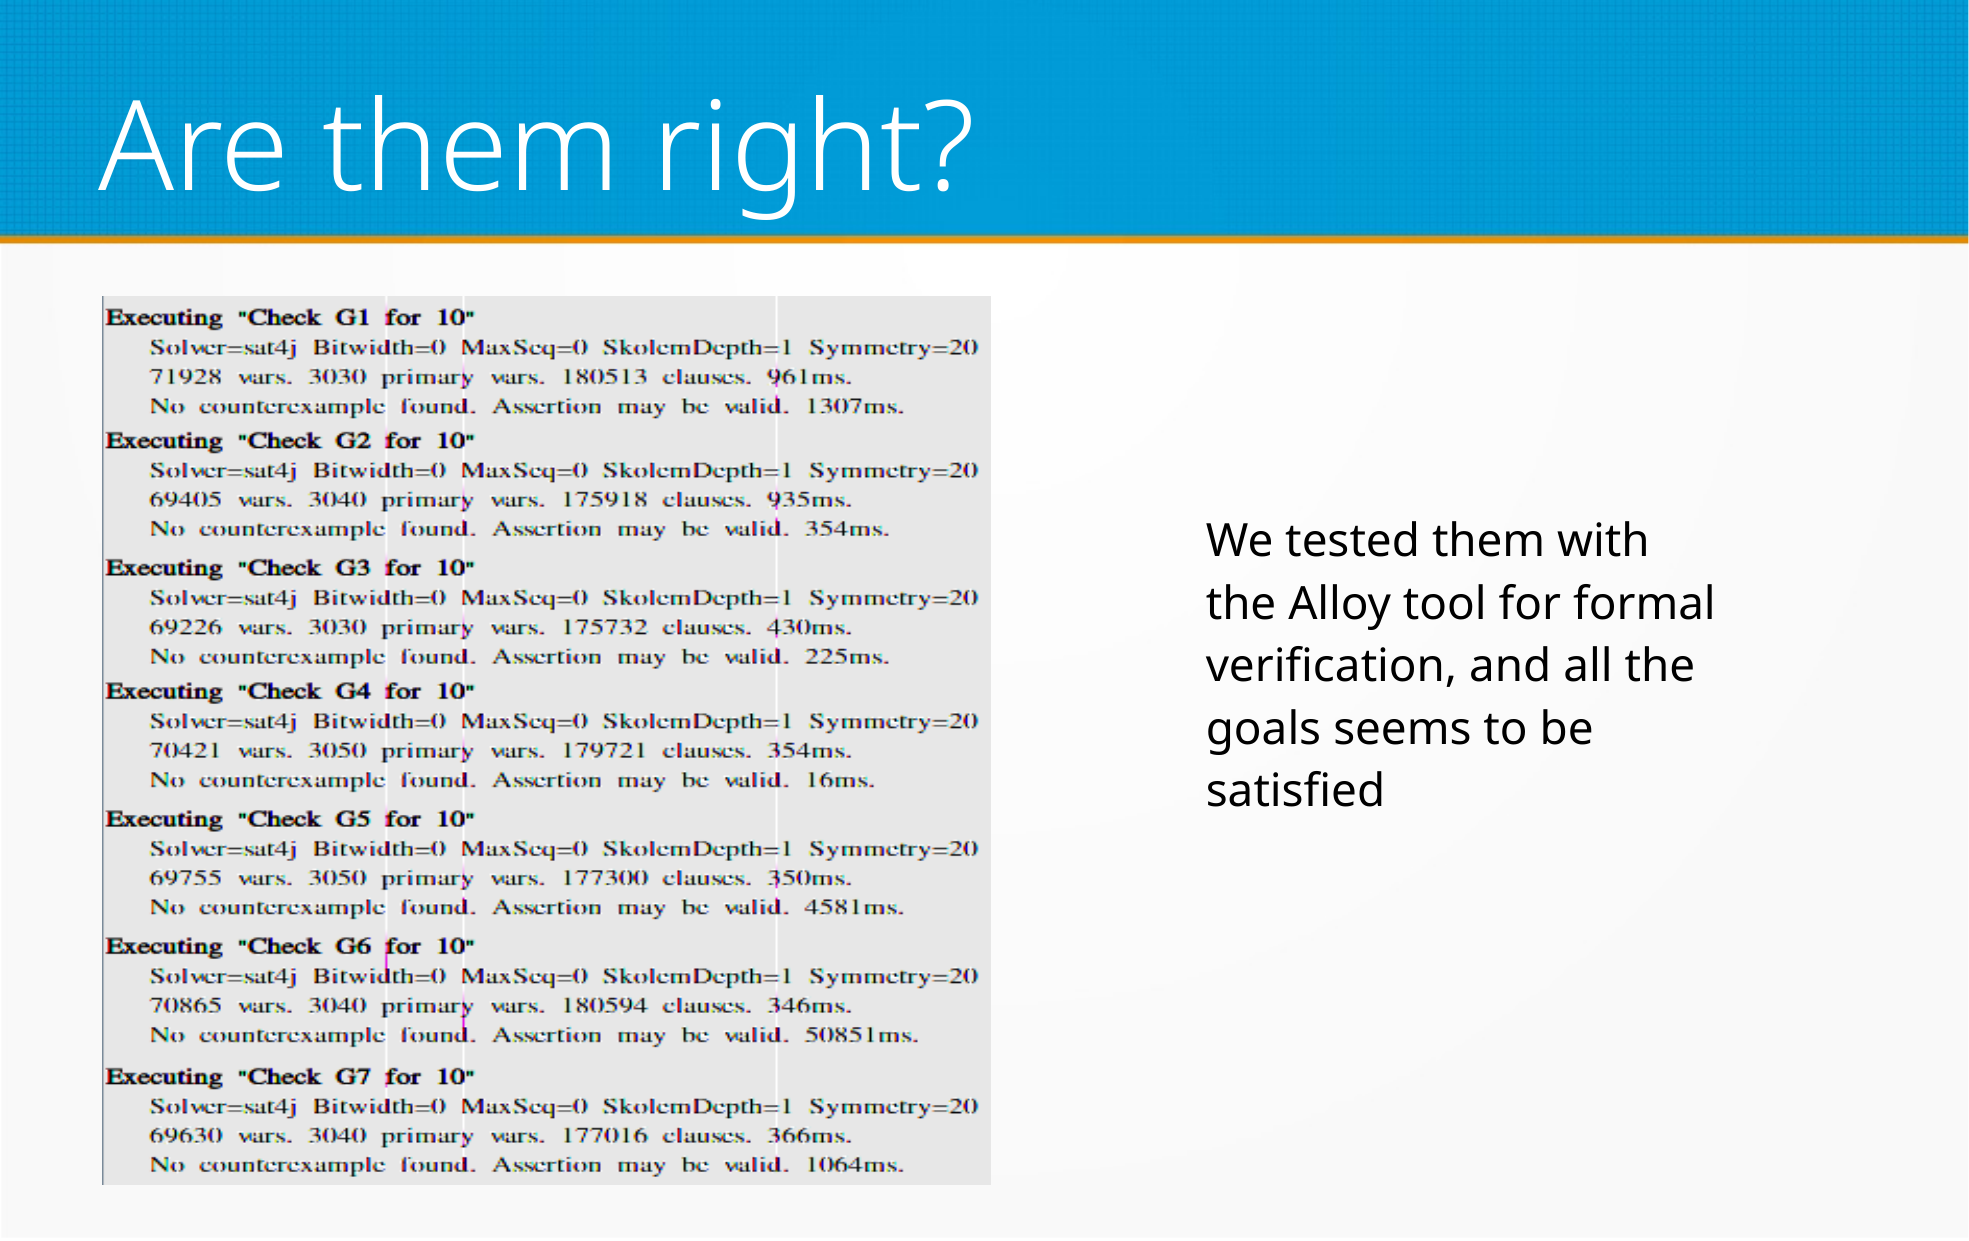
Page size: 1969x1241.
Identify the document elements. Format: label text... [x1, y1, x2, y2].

title Are them right? [98, 19, 1870, 227]
text_box We tested them with the Alloy tool for formal verification, and all the goals seems to be satisfied [1200, 525, 1726, 804]
picture [0, 233, 1969, 1241]
